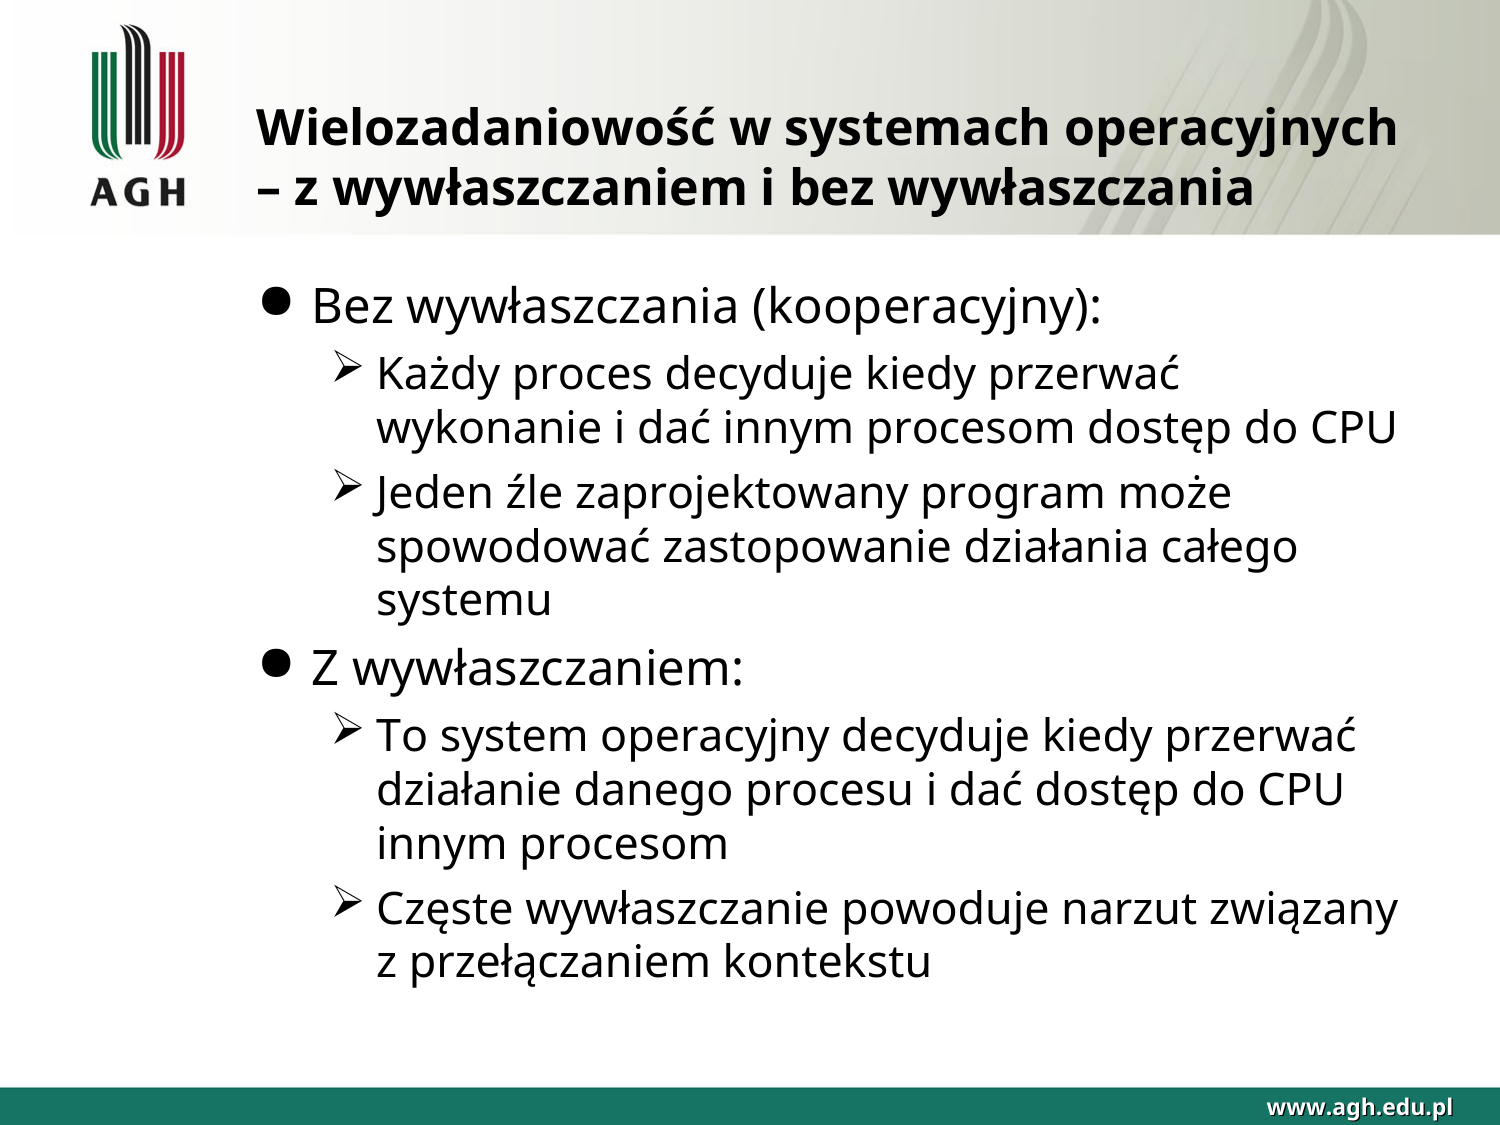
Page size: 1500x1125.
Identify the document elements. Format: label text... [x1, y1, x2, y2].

picture [0, 0, 1500, 1125]
title Wielozadaniowość w systemach operacyjnych – z wywłaszczaniem i bez wywłaszczania [242, 57, 1425, 253]
text_box www.agh.edu.pl [1251, 1084, 1500, 1125]
list Bez wywłaszczania (kooperacyjny): Każdy proces decyduje kiedy przerwać wykonanie i dać innym procesom dostęp do CPU Jeden źle zaprojektowany program może spowodować zastopowanie działania całego systemu Z wywłaszczaniem: To system operacyjny decyduje kiedy przerwać działanie danego procesu i dać dostęp do CPU innym procesom Częste wywłaszczanie powoduje narzut związany z przełączaniem kontekstu [242, 267, 1425, 1005]
